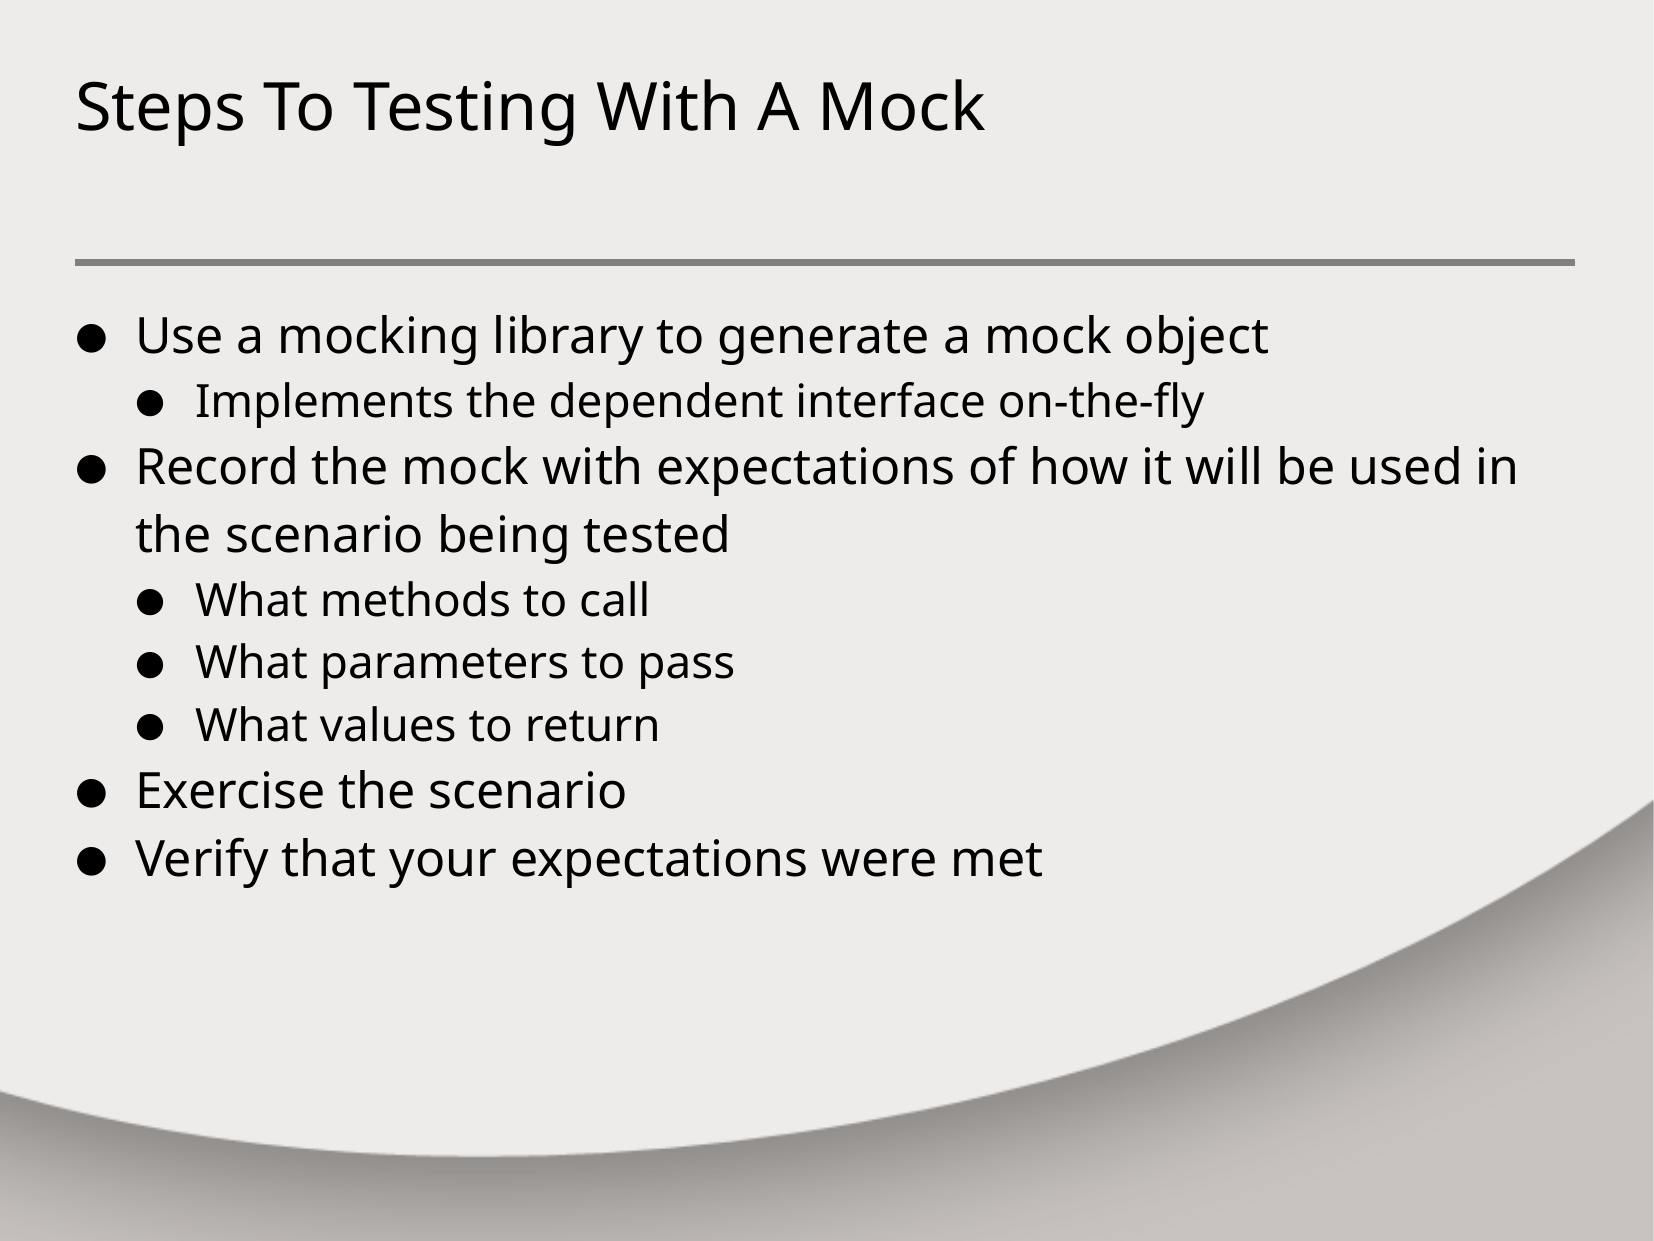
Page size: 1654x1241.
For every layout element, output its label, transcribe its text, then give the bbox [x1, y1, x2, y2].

title Steps To Testing With A Mock [75, 75, 1576, 226]
list Use a mocking library to generate a mock object Implements the dependent interface on-the-fly Record the mock with expectations of how it will be used in the scenario being tested What methods to call What parameters to pass What values to return Exercise the scenario Verify that your expectations were met [75, 300, 1576, 1163]
picture [0, 0, 1654, 1241]
